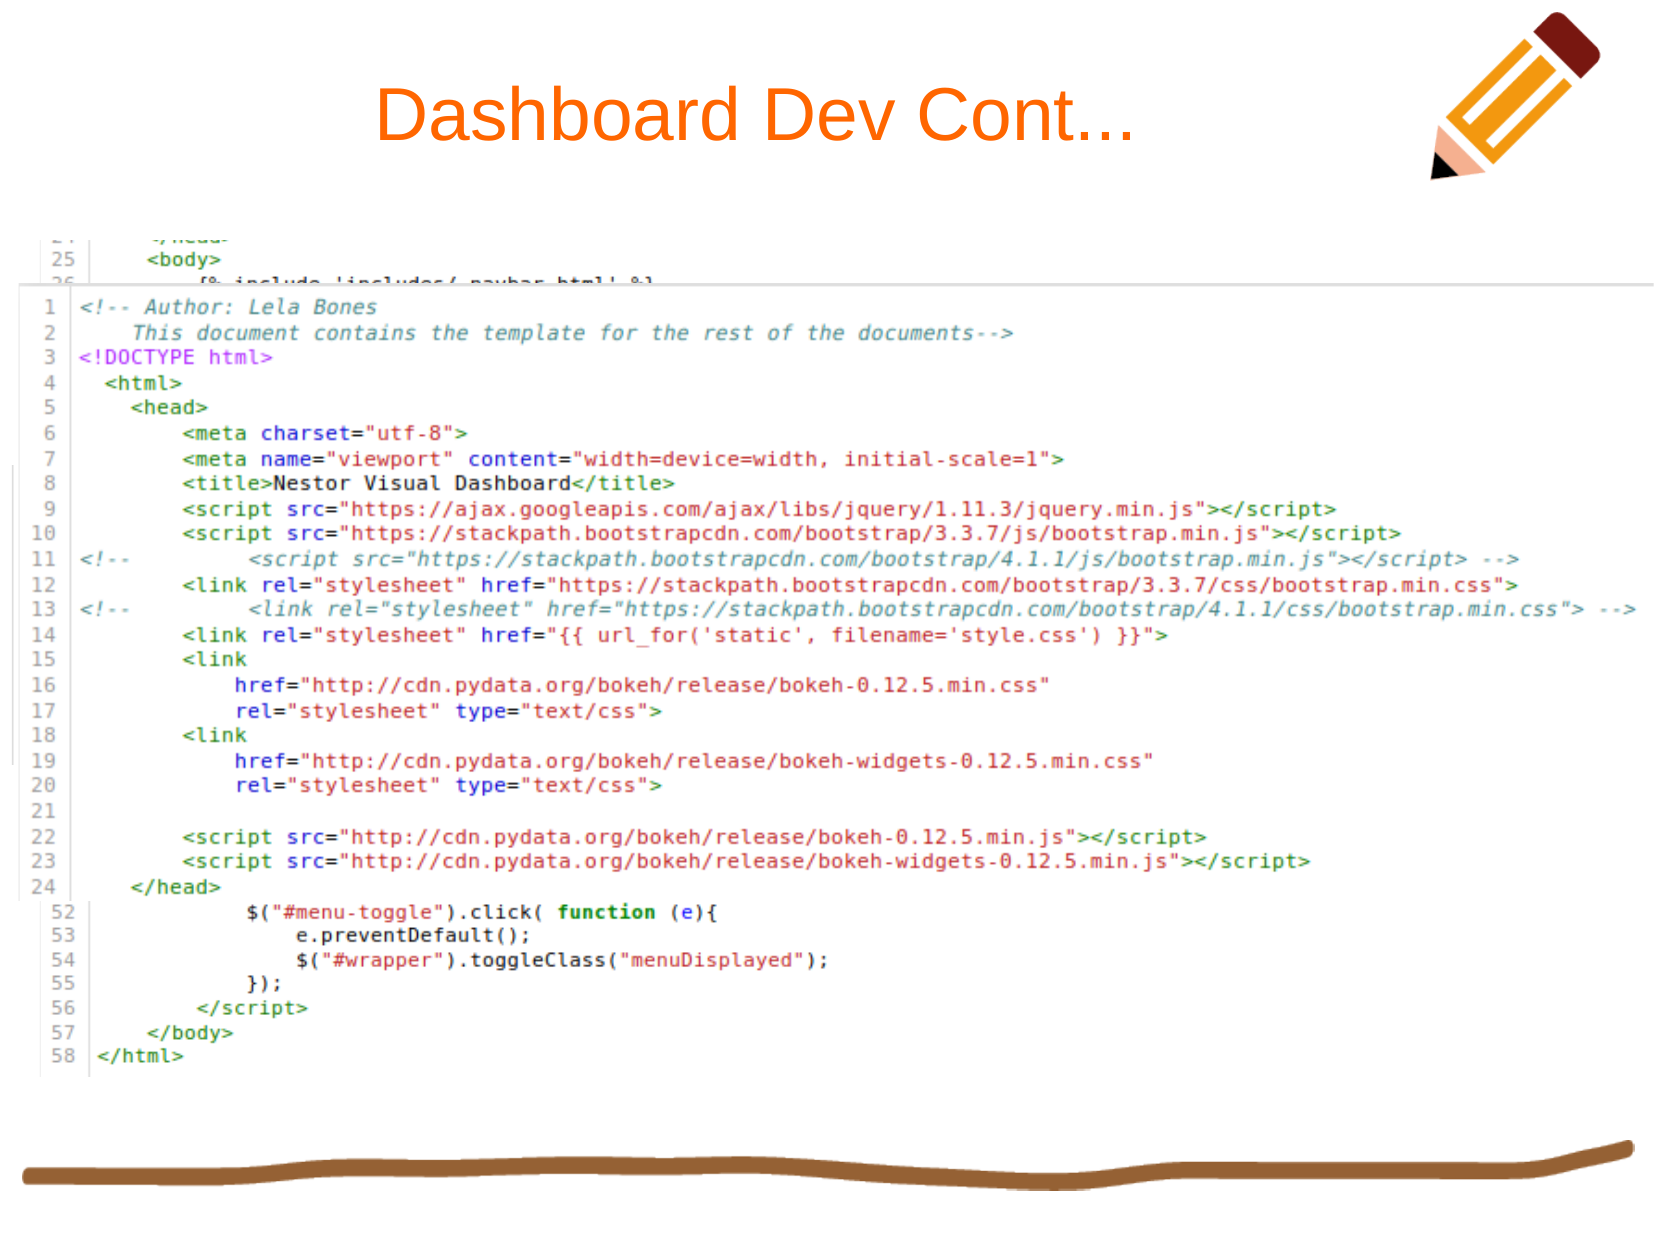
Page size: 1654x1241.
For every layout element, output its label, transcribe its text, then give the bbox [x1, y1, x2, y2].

picture [11, 240, 1654, 1077]
title Dashboard Dev Cont... [82, 49, 1430, 172]
